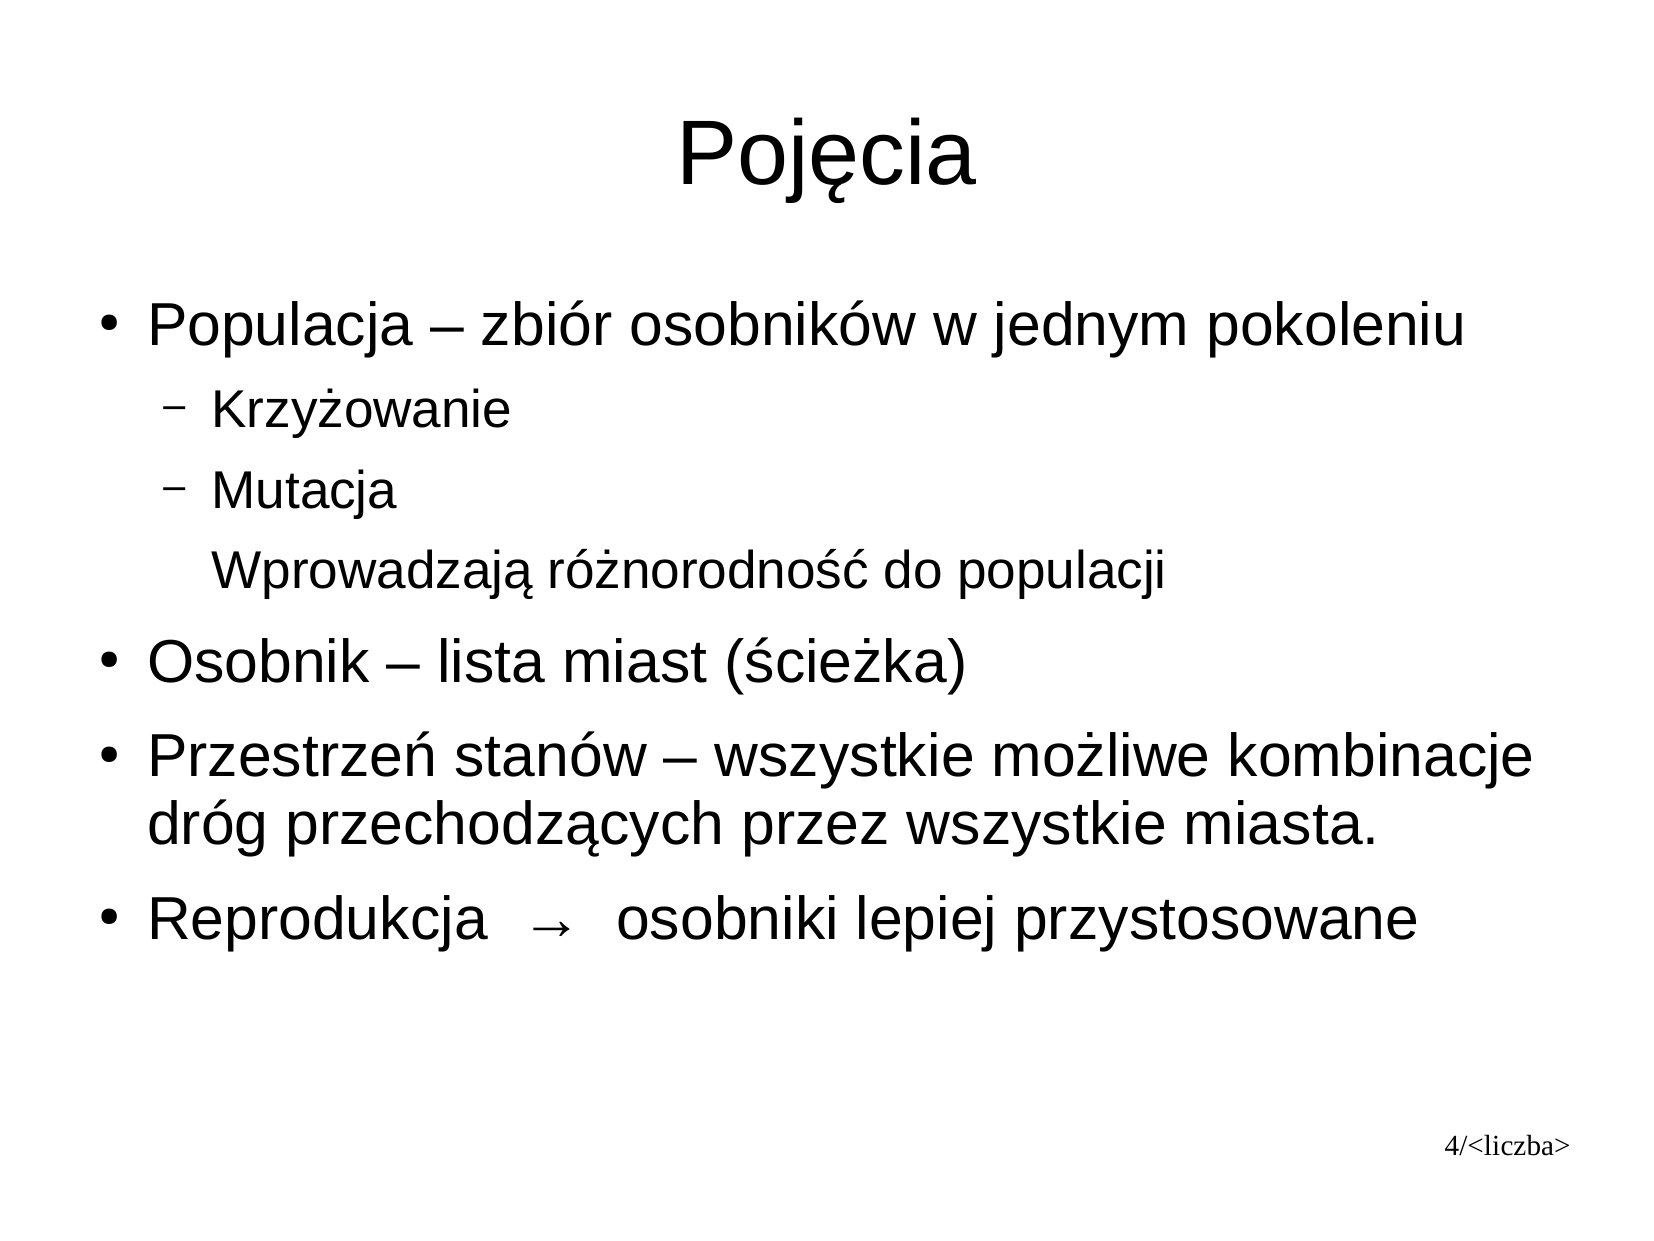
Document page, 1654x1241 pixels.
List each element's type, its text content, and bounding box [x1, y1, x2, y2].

title Pojęcia [82, 49, 1571, 257]
list Populacja – zbiór osobników w jednym pokoleniu Krzyżowanie Mutacja Wprowadzają różnorodność do populacji Osobnik – lista miast (ścieżka) Przestrzeń stanów – wszystkie możliwe kombinacje dróg przechodzących przez wszystkie miasta. Reprodukcja → osobniki lepiej przystosowane [82, 290, 1571, 1010]
